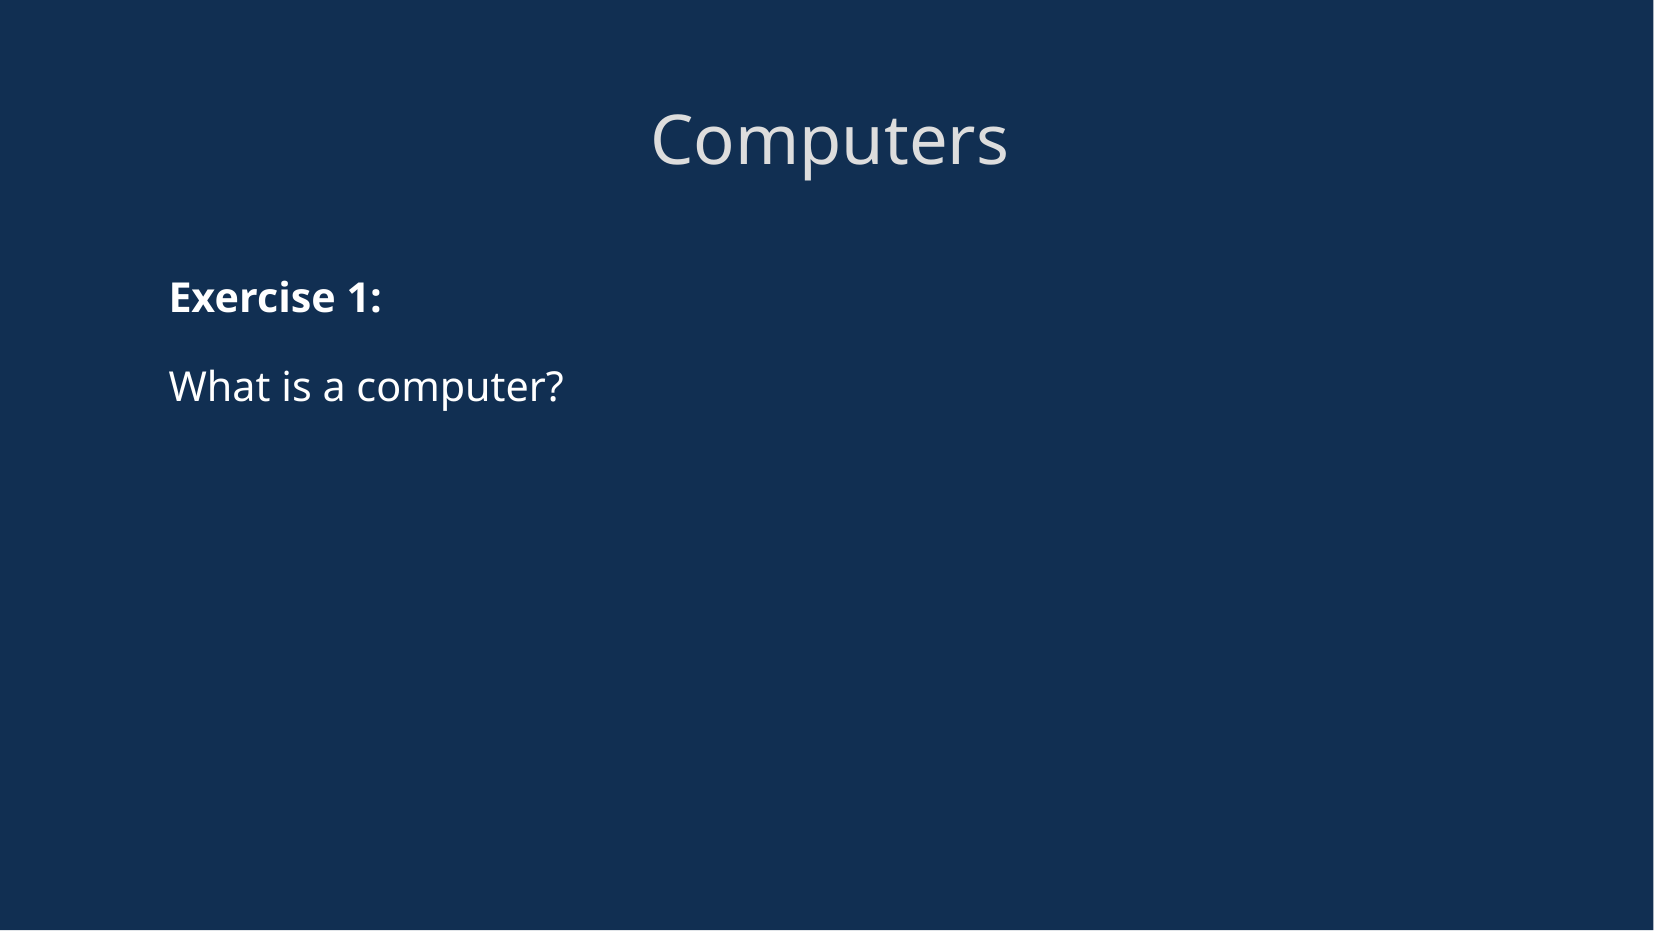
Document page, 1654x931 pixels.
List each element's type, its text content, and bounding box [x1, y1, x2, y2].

title Computers [97, 56, 1563, 220]
list Exercise 1: What is a computer? [97, 268, 1563, 806]
